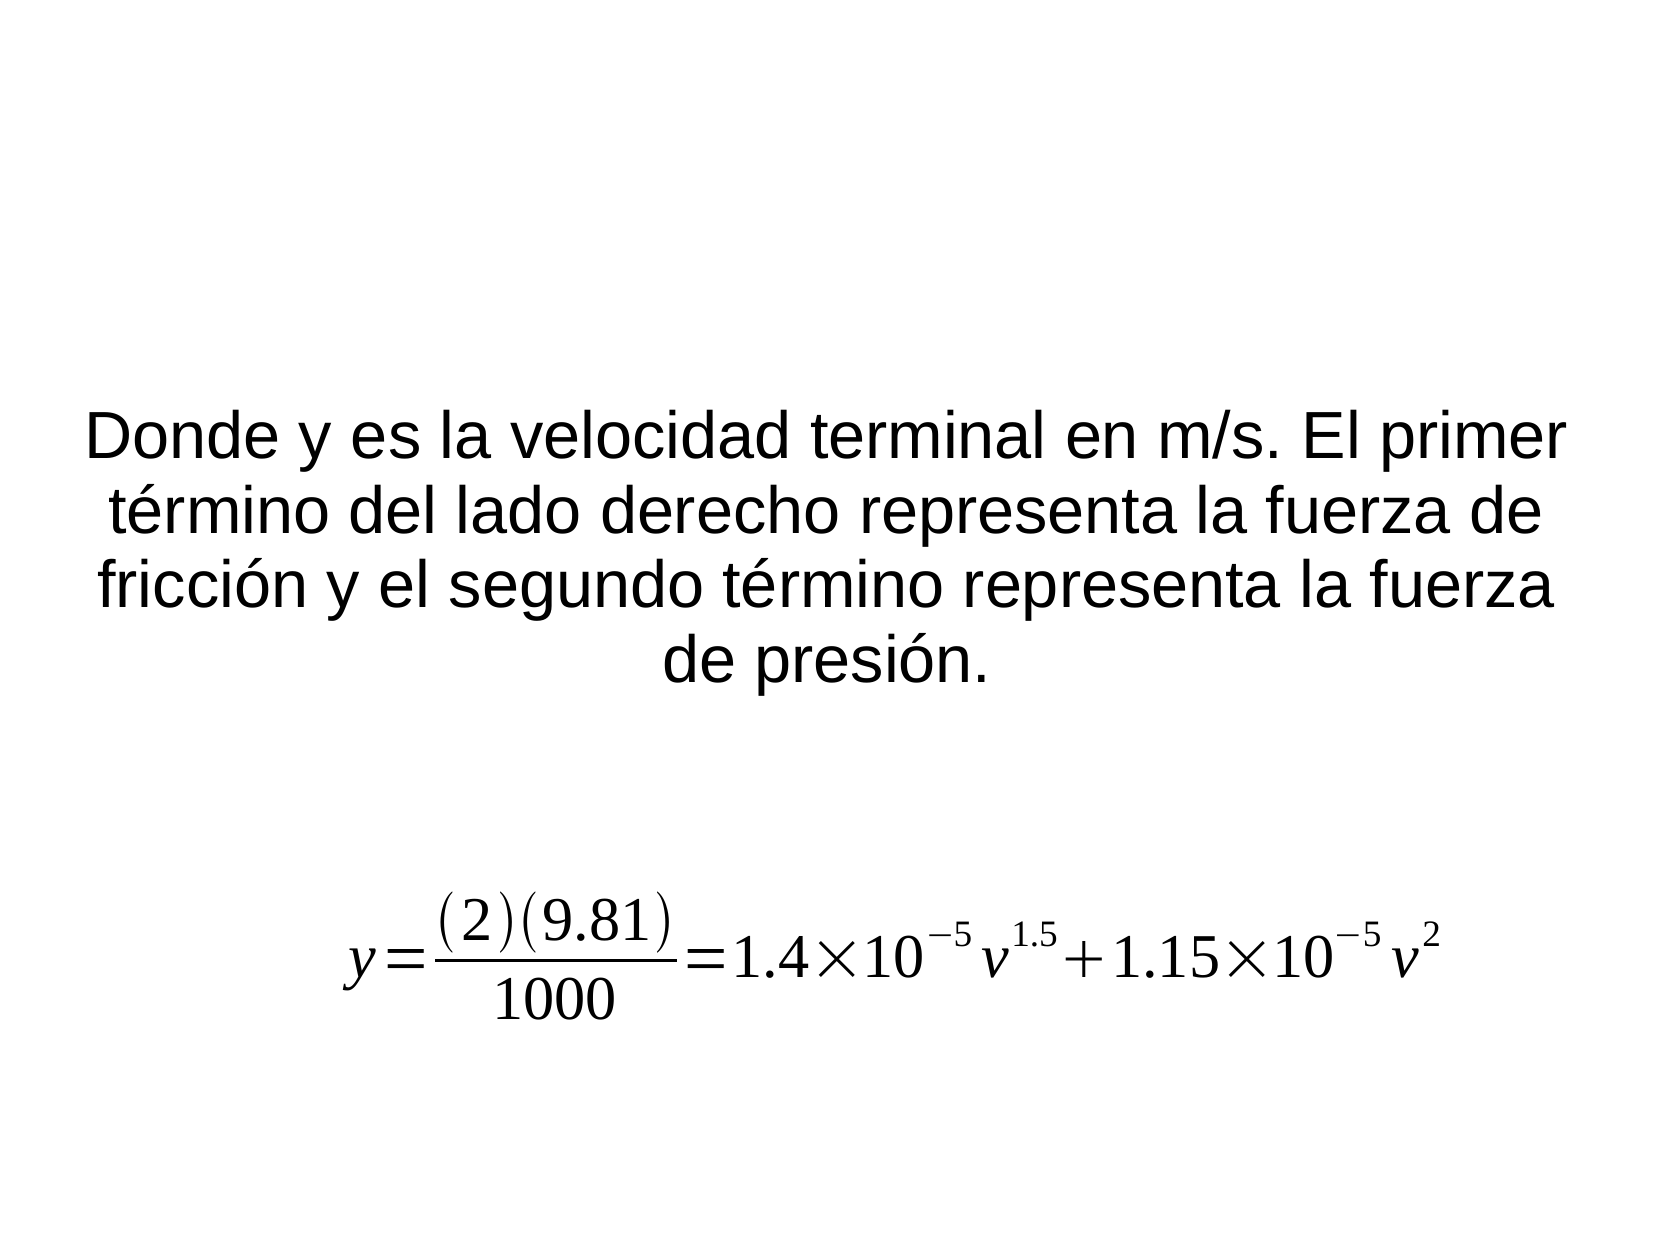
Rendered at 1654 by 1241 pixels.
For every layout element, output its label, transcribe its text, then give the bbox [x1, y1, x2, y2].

chart [334, 883, 1447, 1034]
subtitle Donde y es la velocidad terminal en m/s. El primer término del lado derecho representa la fuerza de fricción y el segundo término representa la fuerza de presión. [82, 297, 1571, 798]
